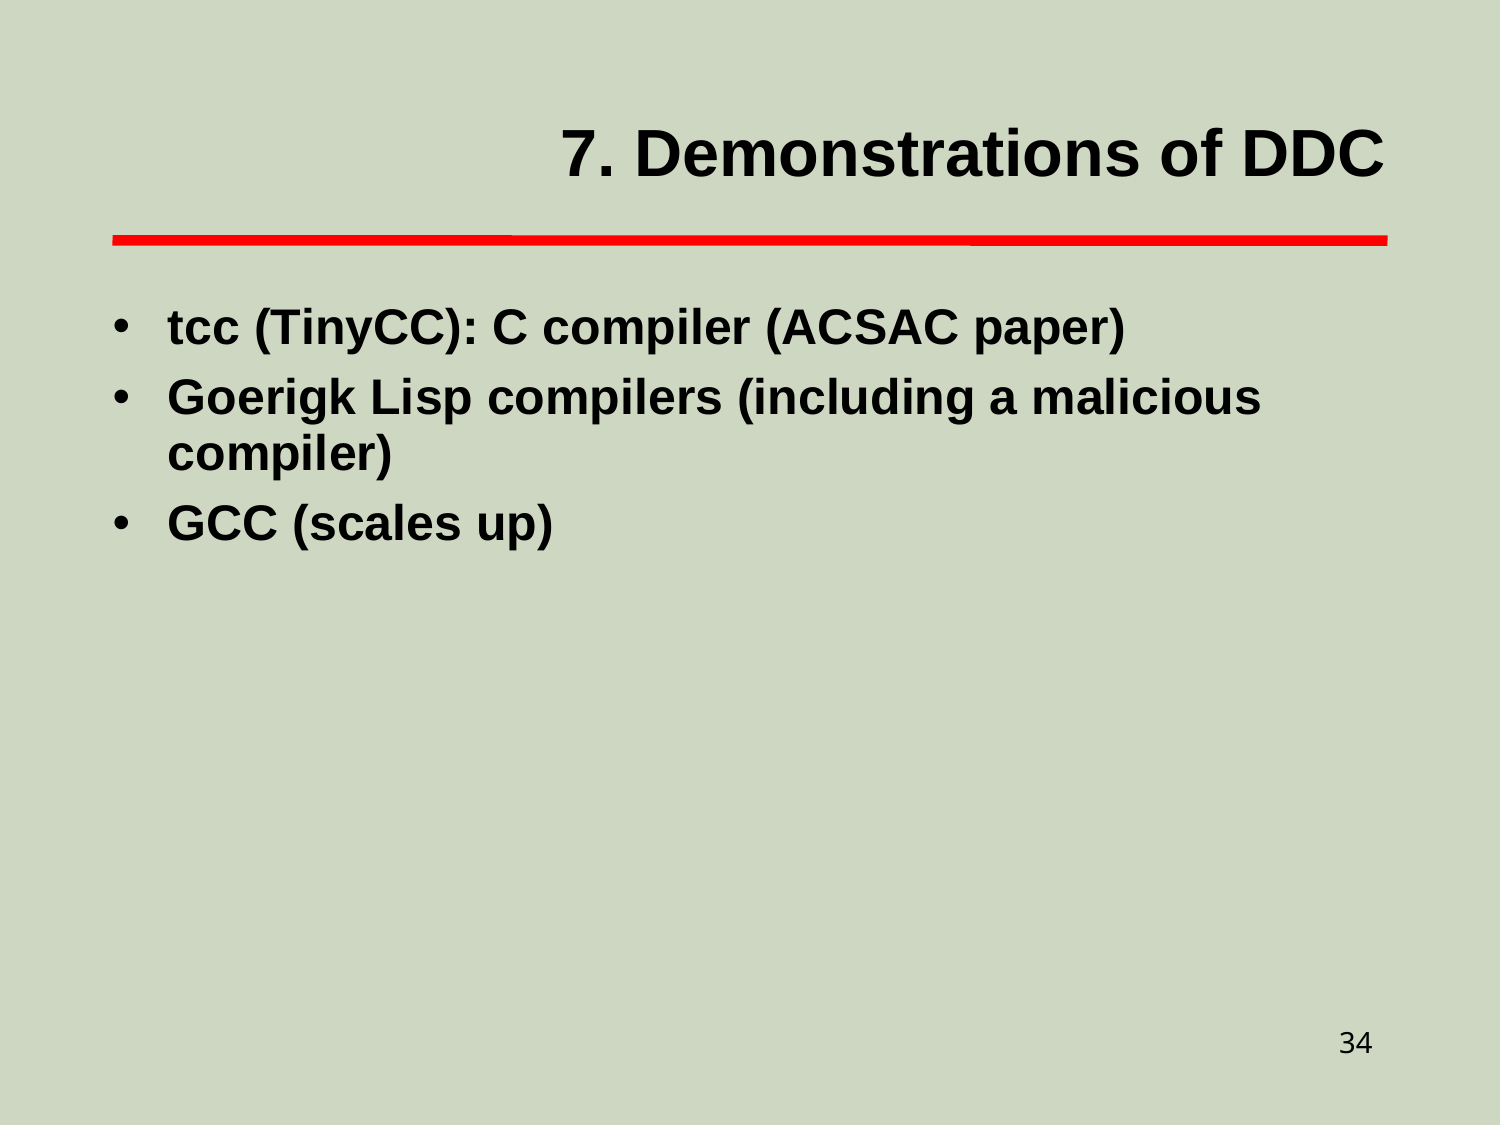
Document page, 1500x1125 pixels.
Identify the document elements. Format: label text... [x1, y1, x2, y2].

title 7. Demonstrations of DDC [124, 93, 1387, 216]
list tcc (TinyCC): C compiler (ACSAC paper) Goerigk Lisp compilers (including a malicious compiler) GCC (scales up) [112, 299, 1387, 1099]
